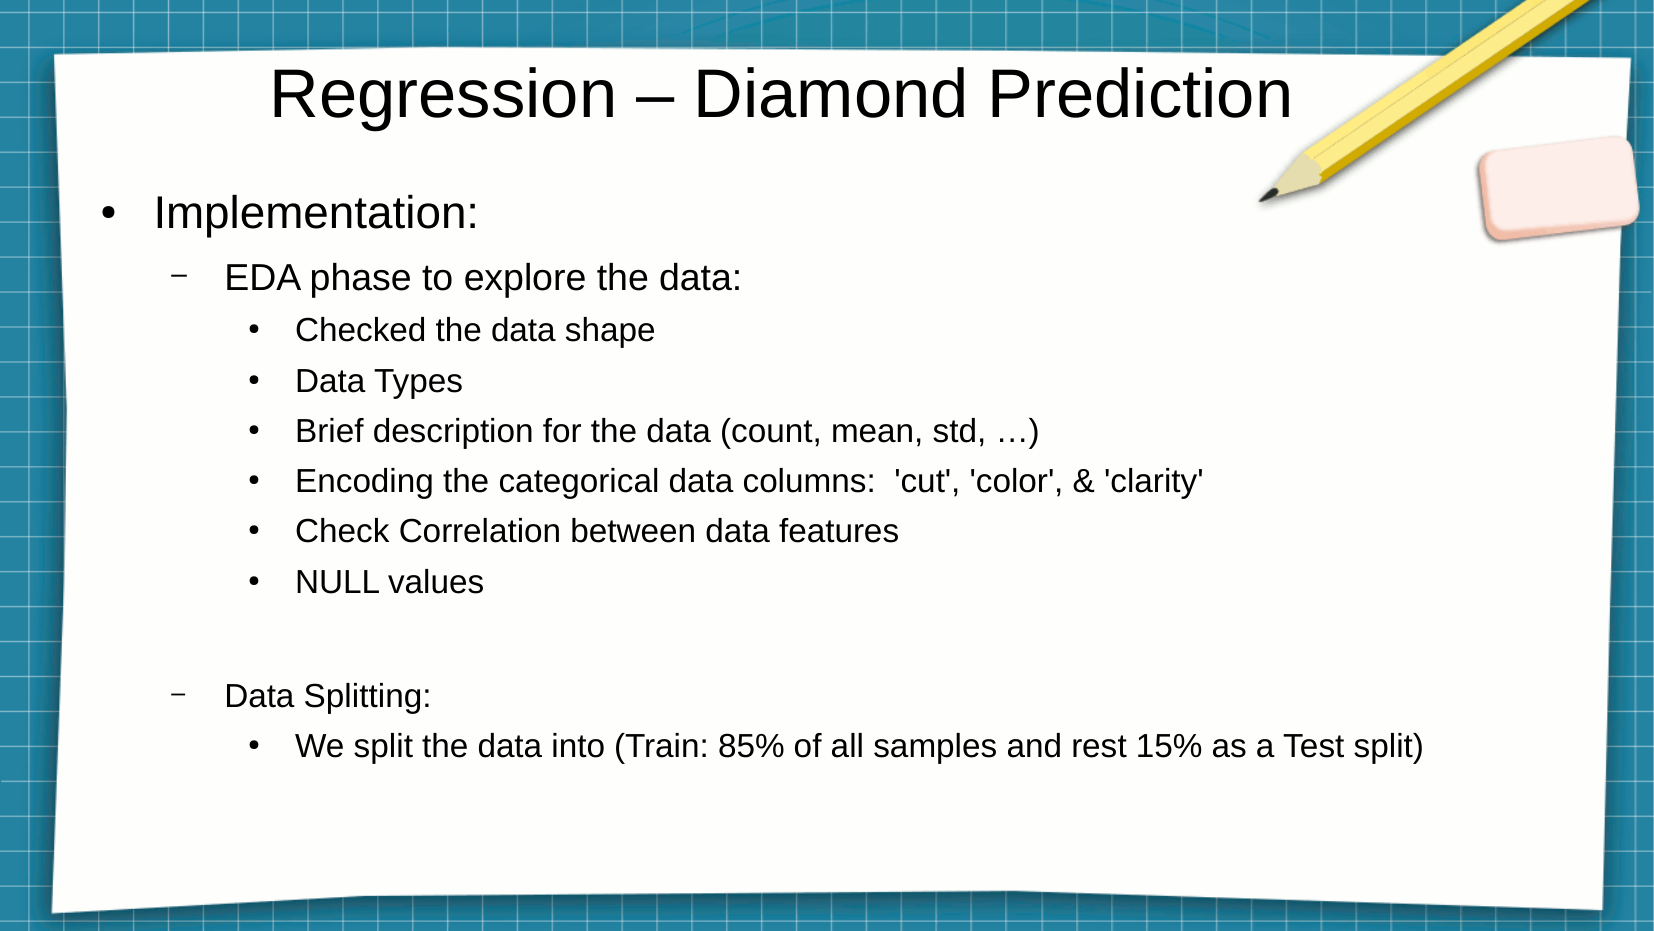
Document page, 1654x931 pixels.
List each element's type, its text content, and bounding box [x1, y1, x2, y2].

list Implementation: EDA phase to explore the data: Checked the data shape Data Types Brief description for the data (count, mean, std, …) Encoding the categorical data columns: 'cut', 'color', & 'clarity' Check Correlation between data features NULL values Data Splitting: We split the data into (Train: 85% of all samples and rest 15% as a Test split) [82, 187, 1571, 901]
title Regression – Diamond Prediction [82, 37, 1501, 151]
picture [0, 0, 1654, 931]
